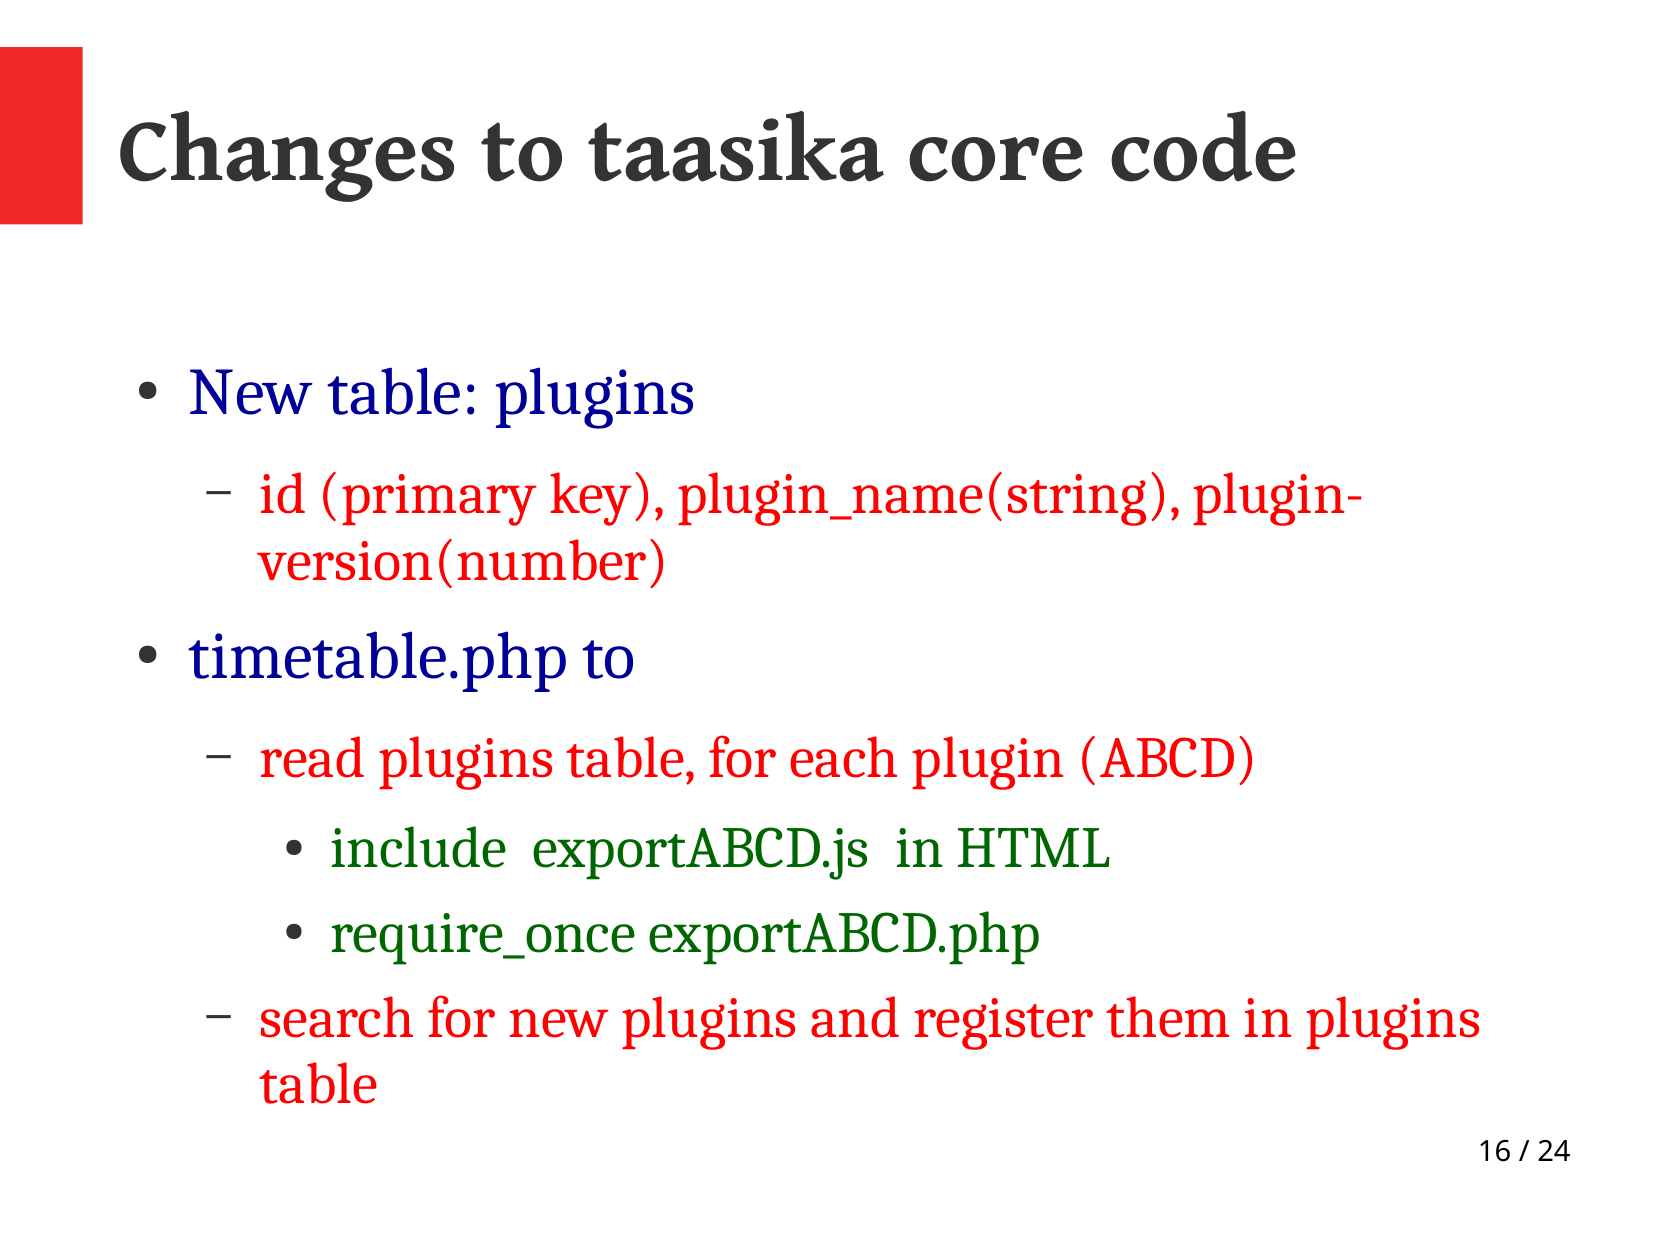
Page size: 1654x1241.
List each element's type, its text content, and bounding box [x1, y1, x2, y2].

list New table: plugins id (primary key), plugin_name(string), plugin-version(number) timetable.php to read plugins table, for each plugin (ABCD) include exportABCD.js in HTML require_once exportABCD.php search for new plugins and register them in plugins table [118, 354, 1536, 1074]
title Changes to taasika core code [118, 49, 1571, 257]
